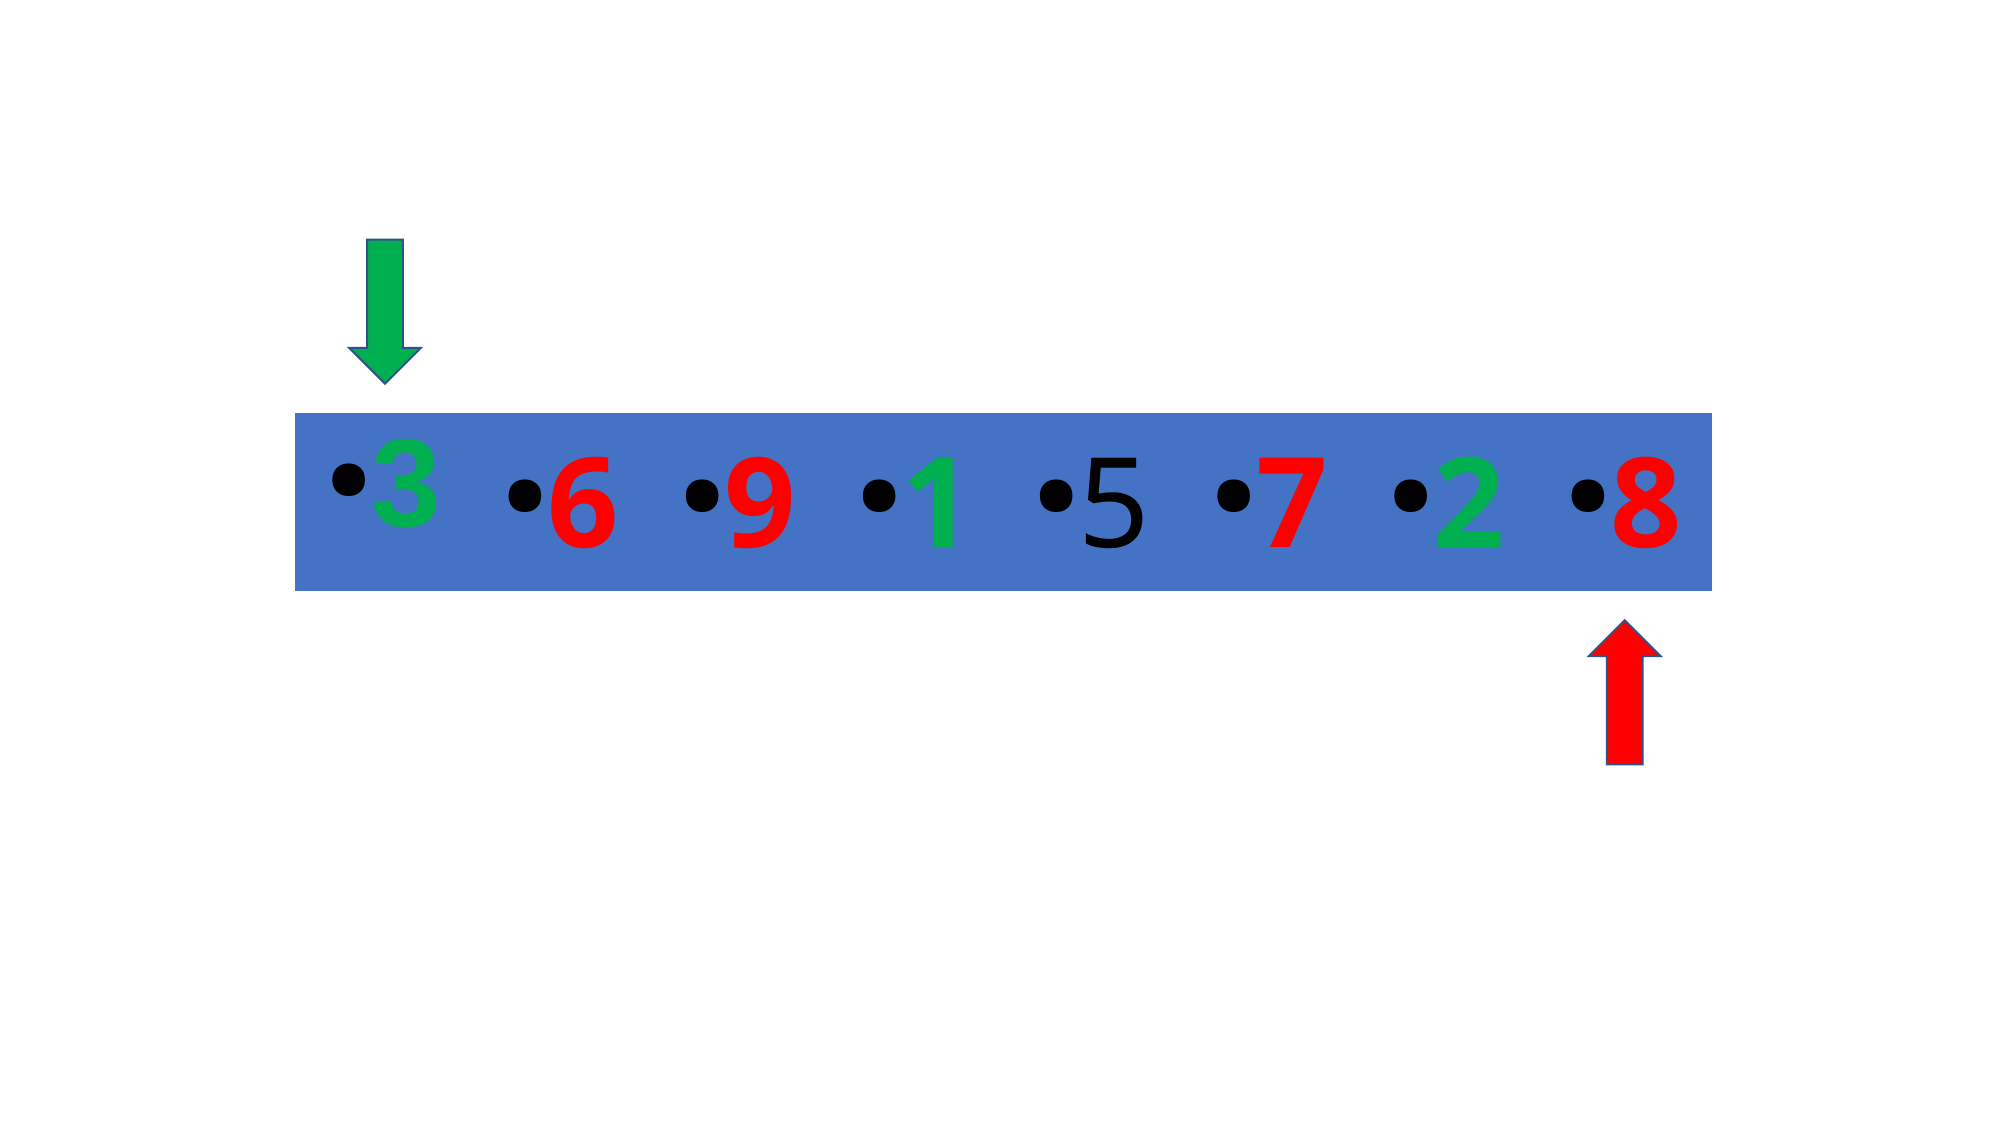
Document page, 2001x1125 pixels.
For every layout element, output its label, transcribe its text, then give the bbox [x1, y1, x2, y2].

table_header 5 [1004, 413, 1181, 591]
text_box [1588, 620, 1661, 765]
table_header 3 [295, 413, 472, 591]
table_header 7 [1181, 413, 1358, 591]
table_header 2 [1358, 413, 1535, 591]
table_header 8 [1535, 413, 1712, 591]
text_box [349, 239, 421, 384]
table_header 9 [649, 413, 826, 591]
table_header 1 [826, 413, 1004, 591]
table_header 6 [472, 413, 649, 591]
